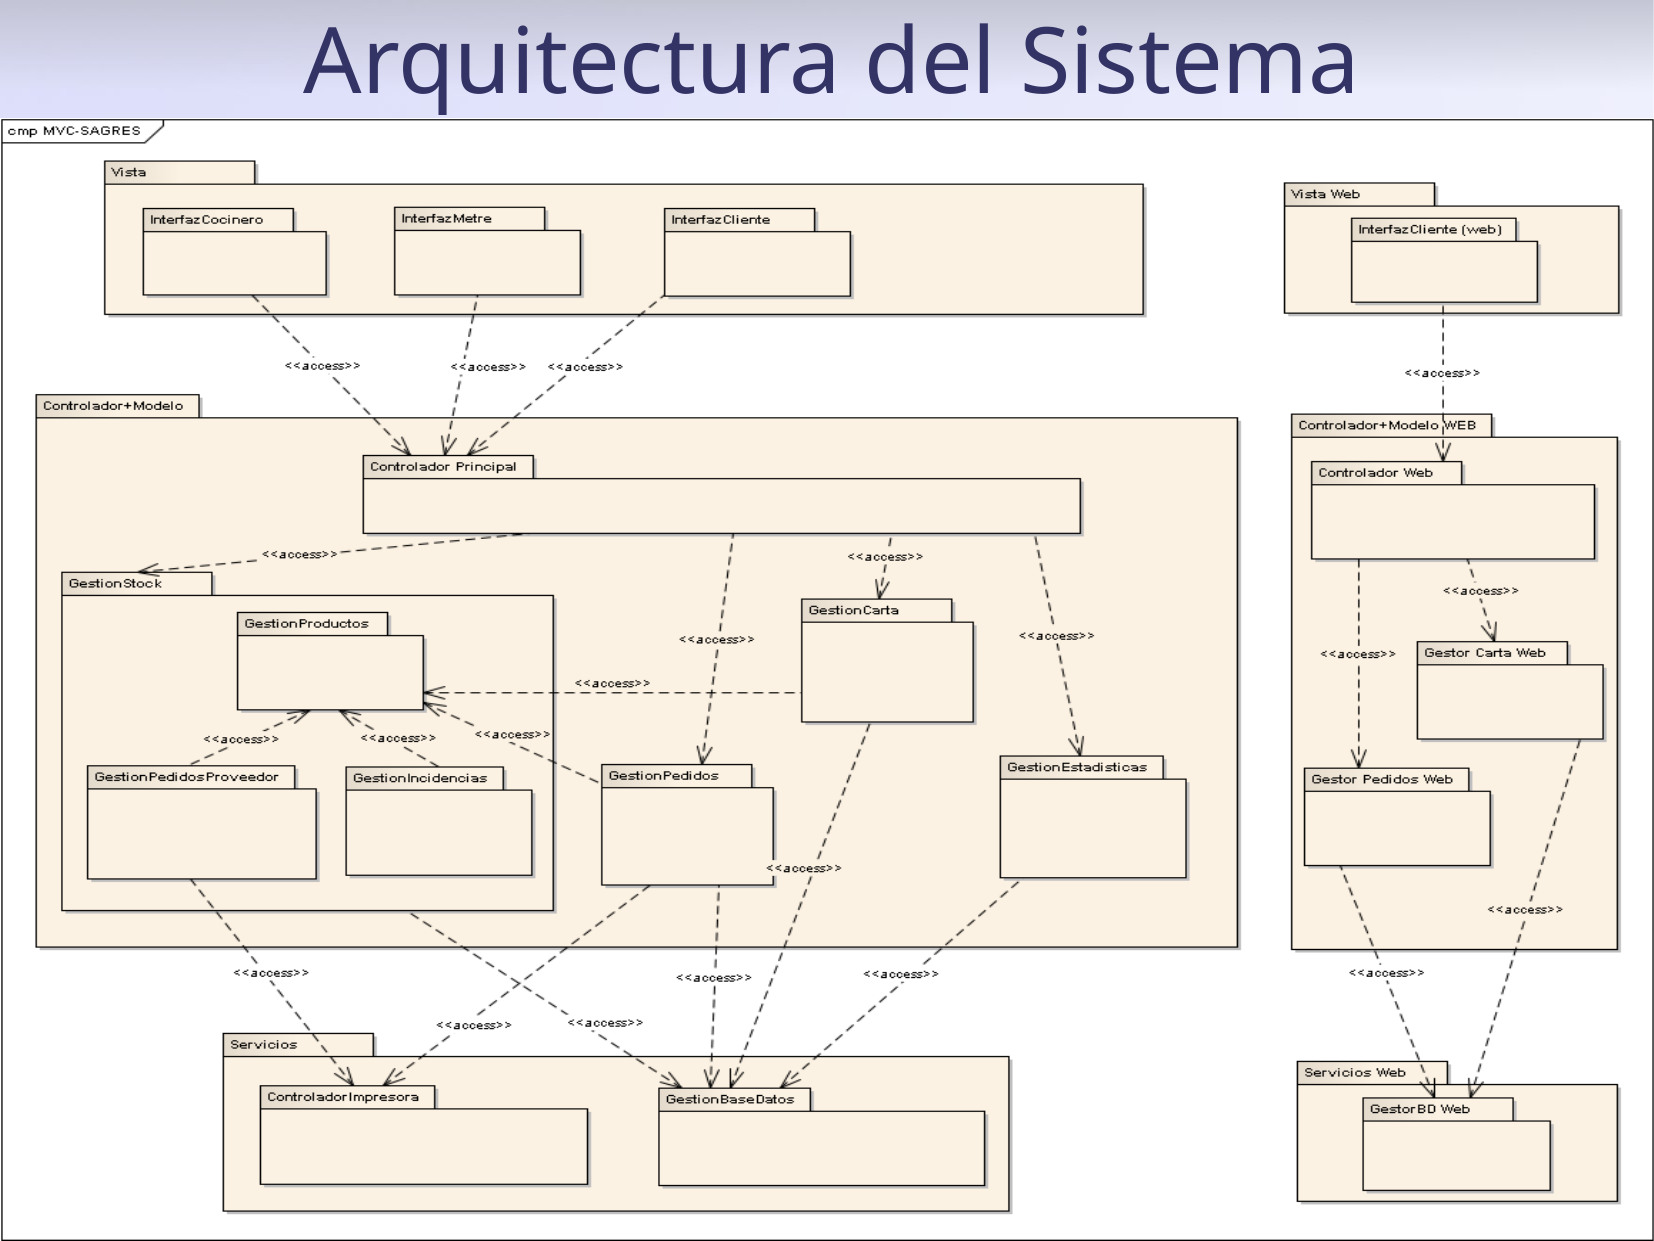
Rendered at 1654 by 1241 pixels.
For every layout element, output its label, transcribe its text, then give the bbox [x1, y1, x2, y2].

picture [0, 0, 1654, 1241]
title Arquitectura del Sistema [88, 0, 1577, 118]
